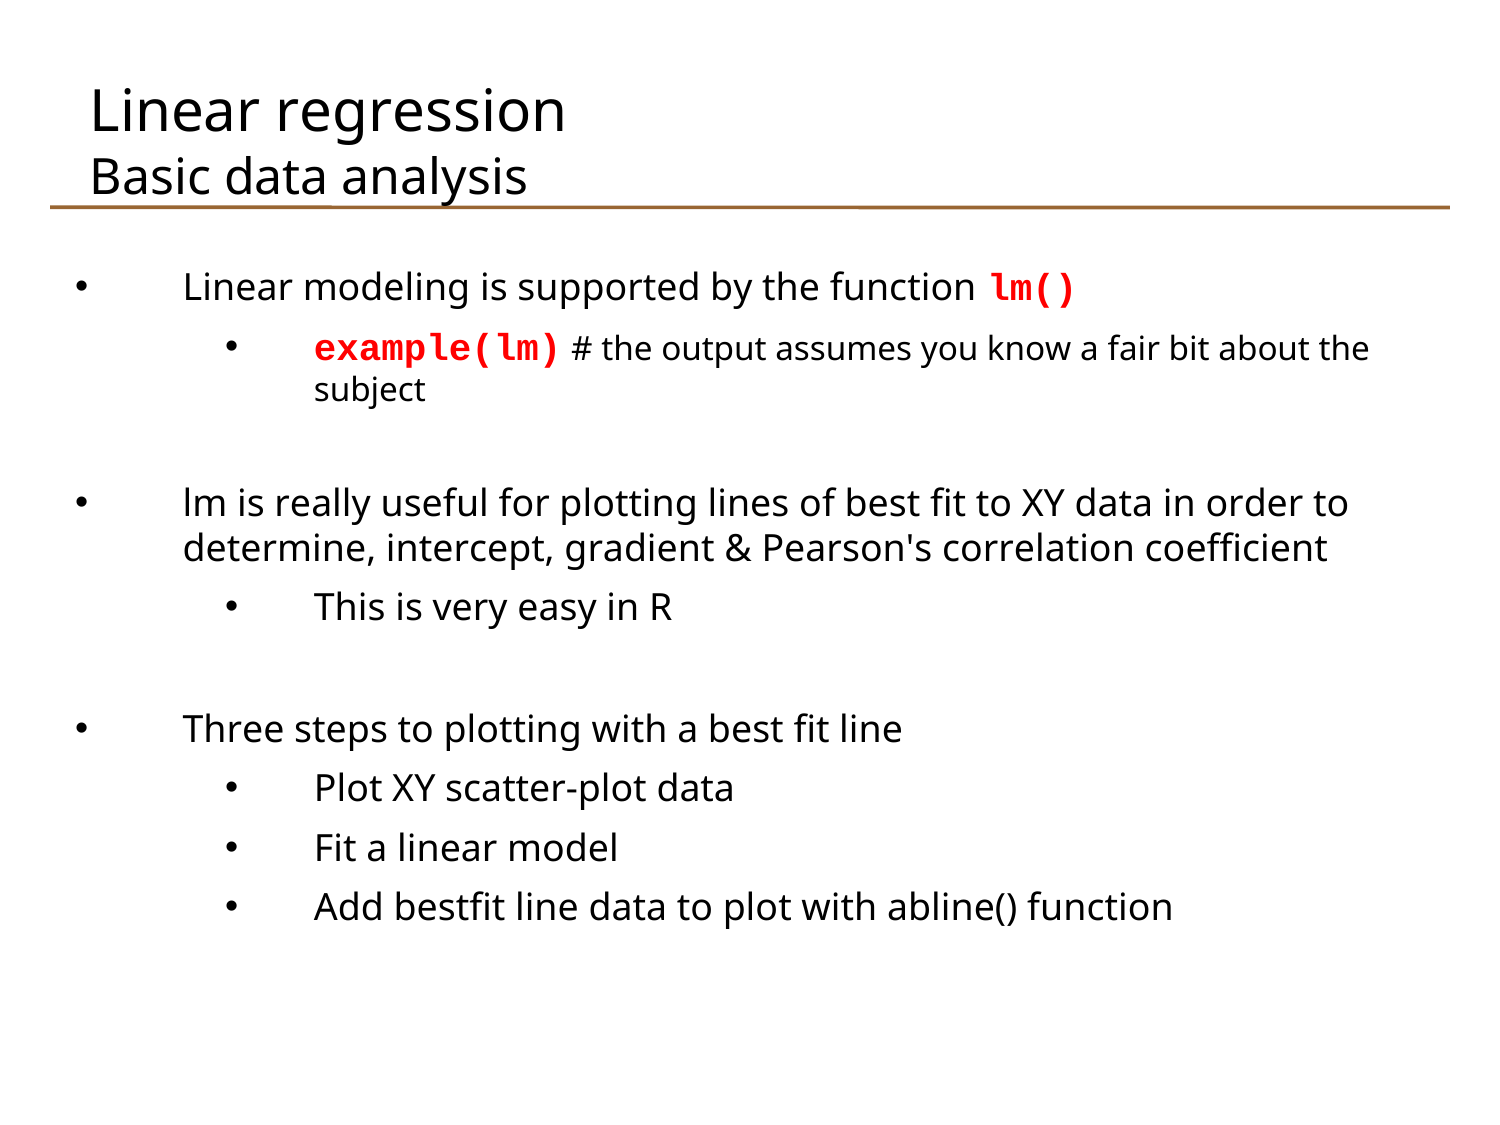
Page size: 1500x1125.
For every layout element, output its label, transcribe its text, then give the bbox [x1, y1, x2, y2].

text_box Linear modeling is supported by the function lm() example(lm) # the output assumes you know a fair bit about the subject lm is really useful for plotting lines of best fit to XY data in order to determine, intercept, gradient & Pearson's correlation coefficient This is very easy in R Three steps to plotting with a best fit line Plot XY scatter-plot data Fit a linear model Add bestfit line data to plot with abline() function [75, 263, 1425, 1006]
text_box Linear regression Basic data analysis [75, 44, 1425, 233]
